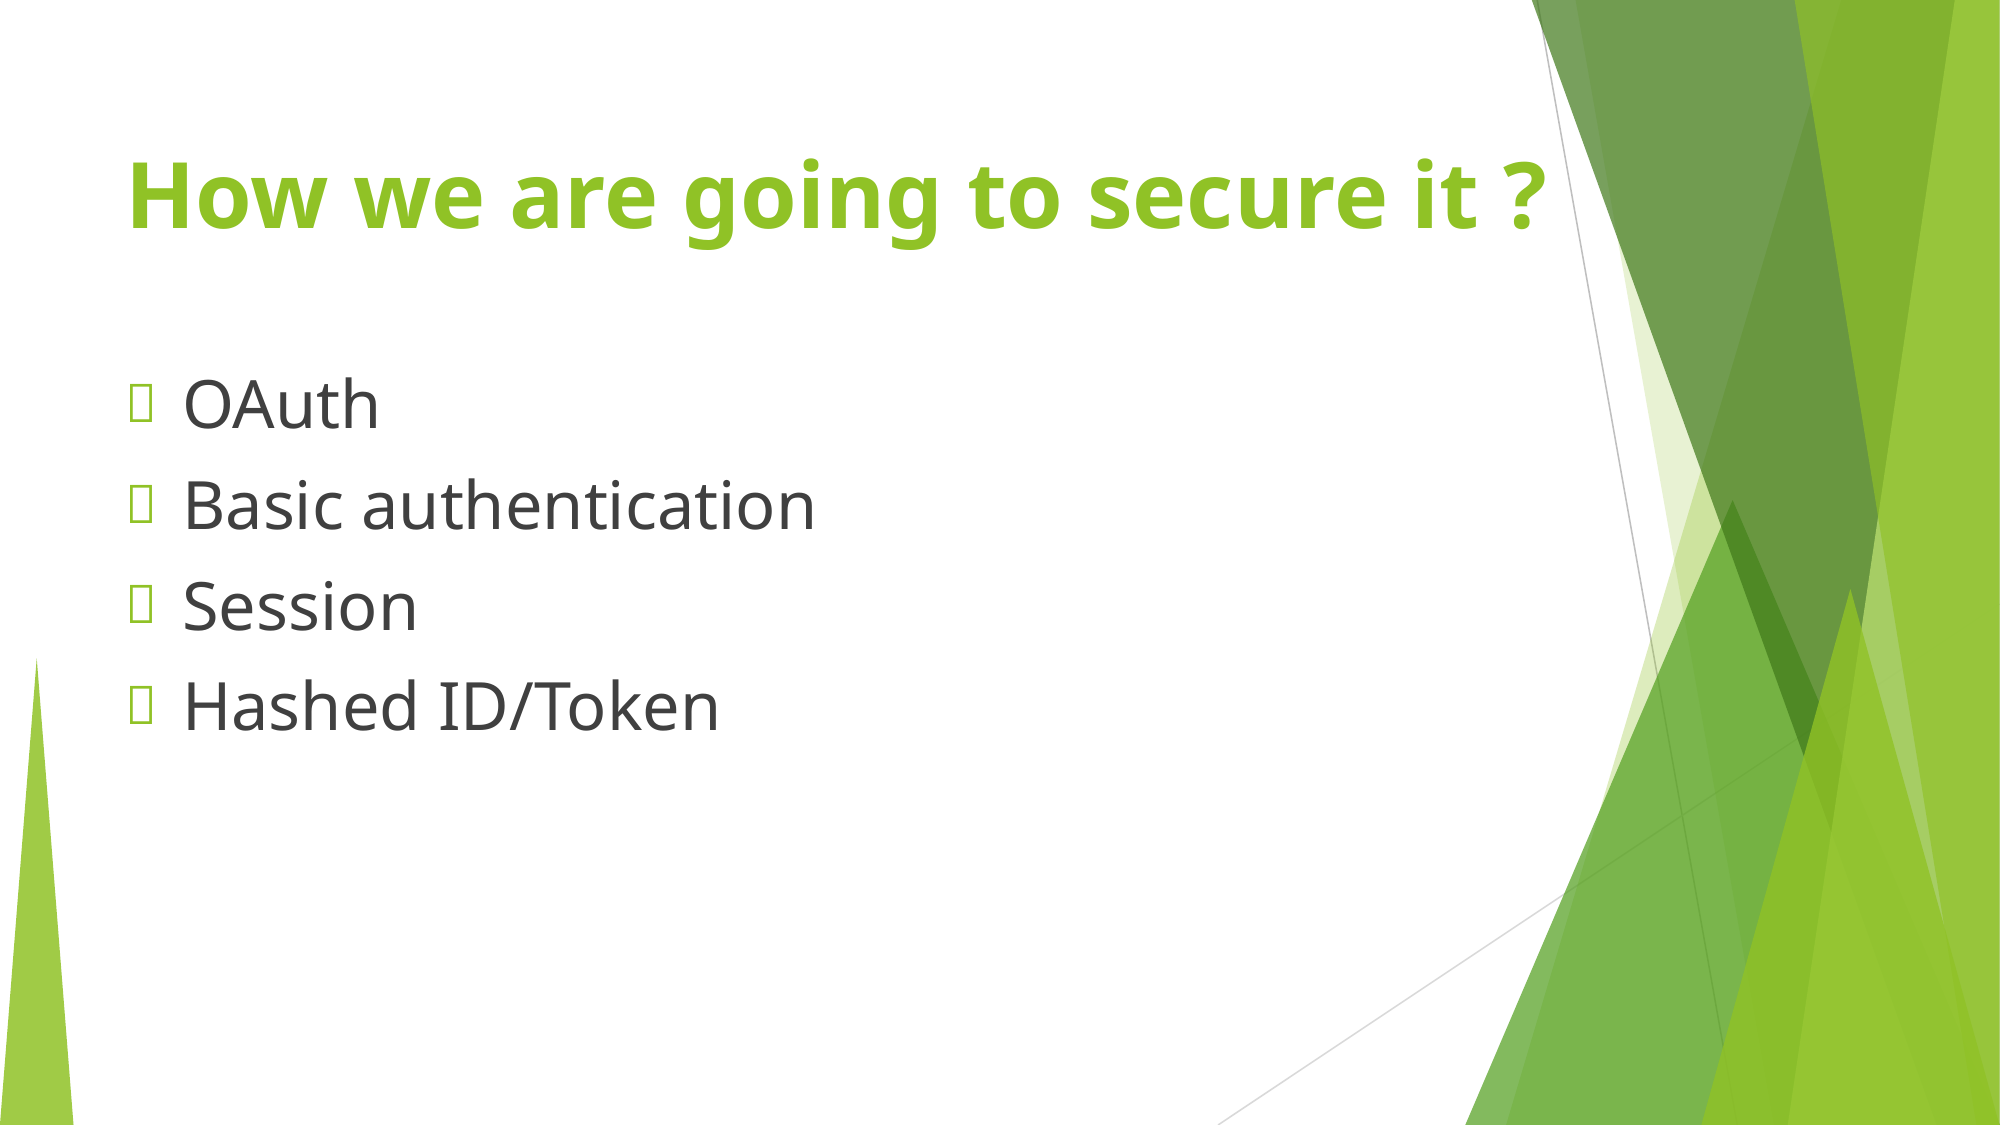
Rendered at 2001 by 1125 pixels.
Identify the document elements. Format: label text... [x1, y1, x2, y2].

title How we are going to secure it ? [111, 129, 1846, 376]
list OAuth Basic authentication Session Hashed ID/Token [111, 354, 1522, 992]
